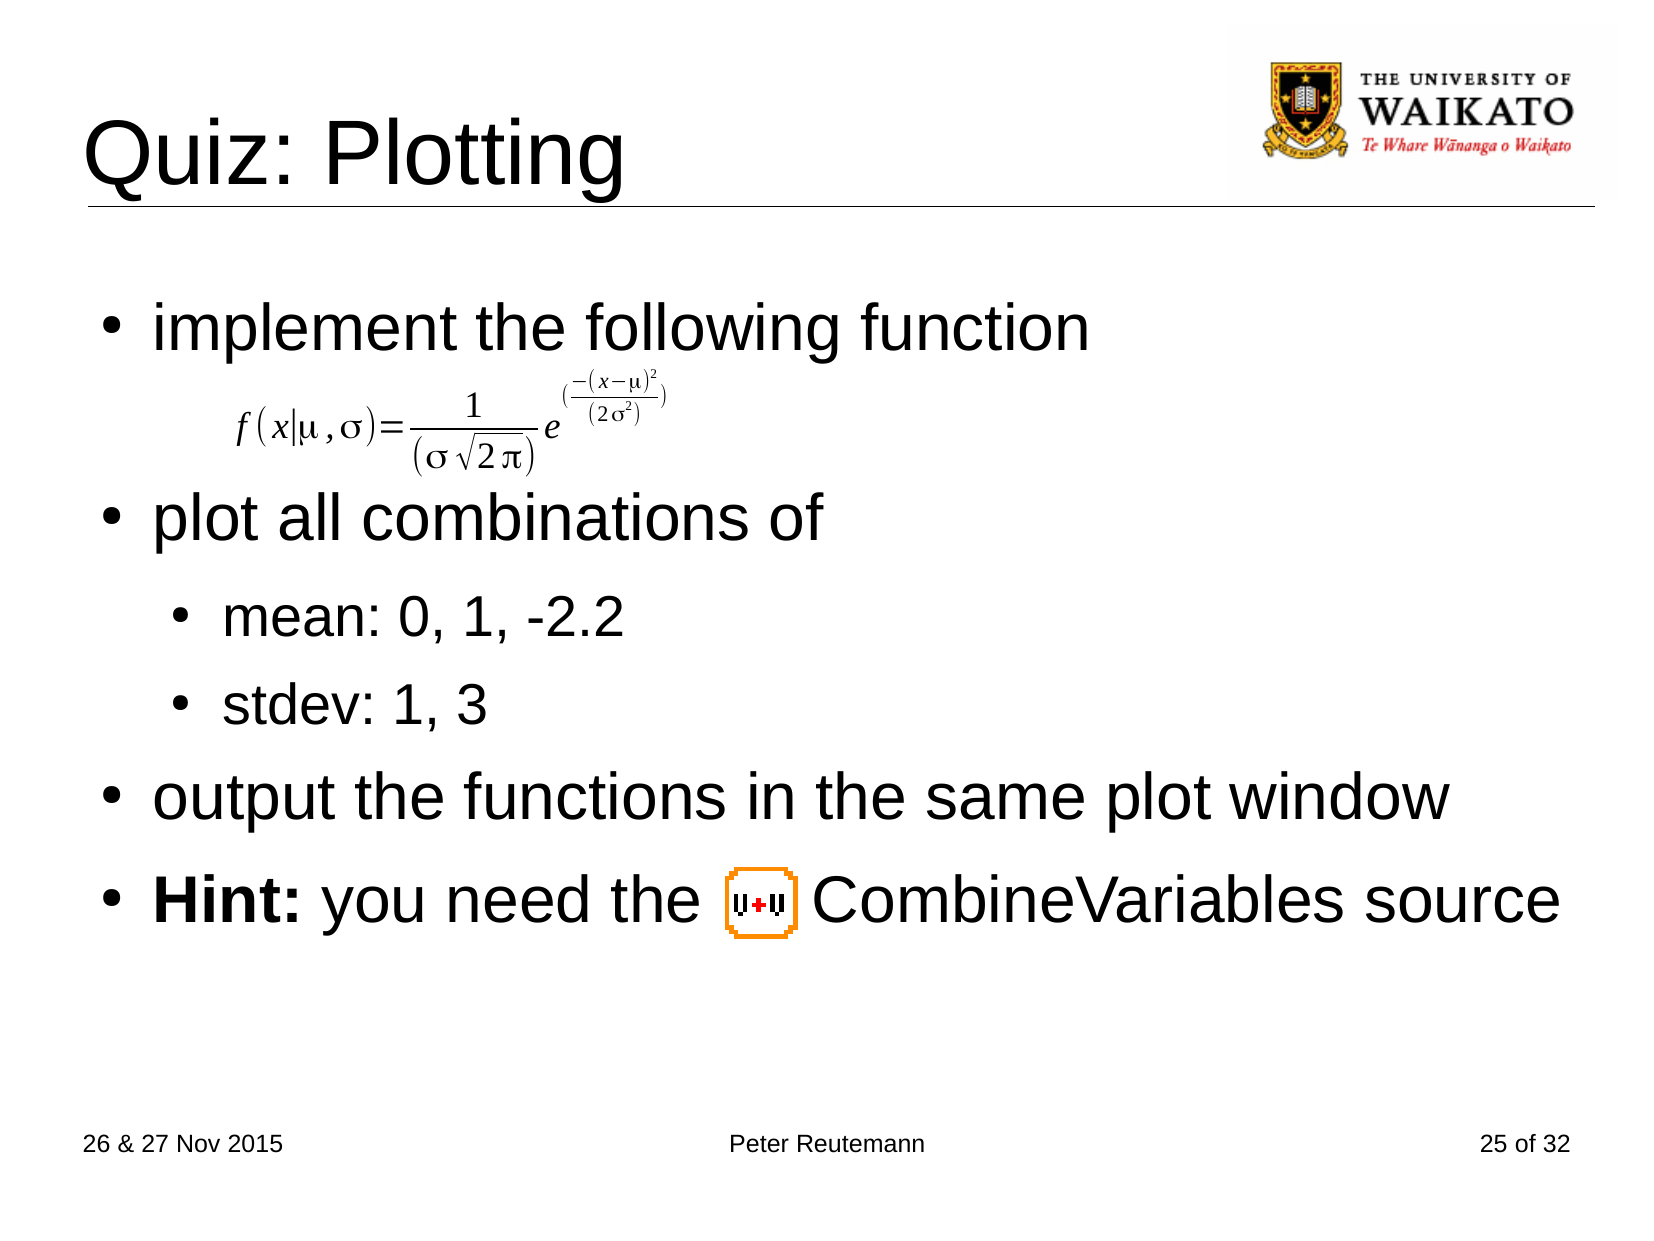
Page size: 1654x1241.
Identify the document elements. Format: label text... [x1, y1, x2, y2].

chart [228, 365, 674, 479]
picture [1228, 24, 1619, 201]
picture [725, 867, 798, 939]
list implement the following function plot all combinations of mean: 0, 1, -2.2 stdev: 1, 3 output the functions in the same plot window Hint: you need the CombineVariables source [82, 290, 1571, 1010]
title Quiz: Plotting [82, 49, 1571, 257]
